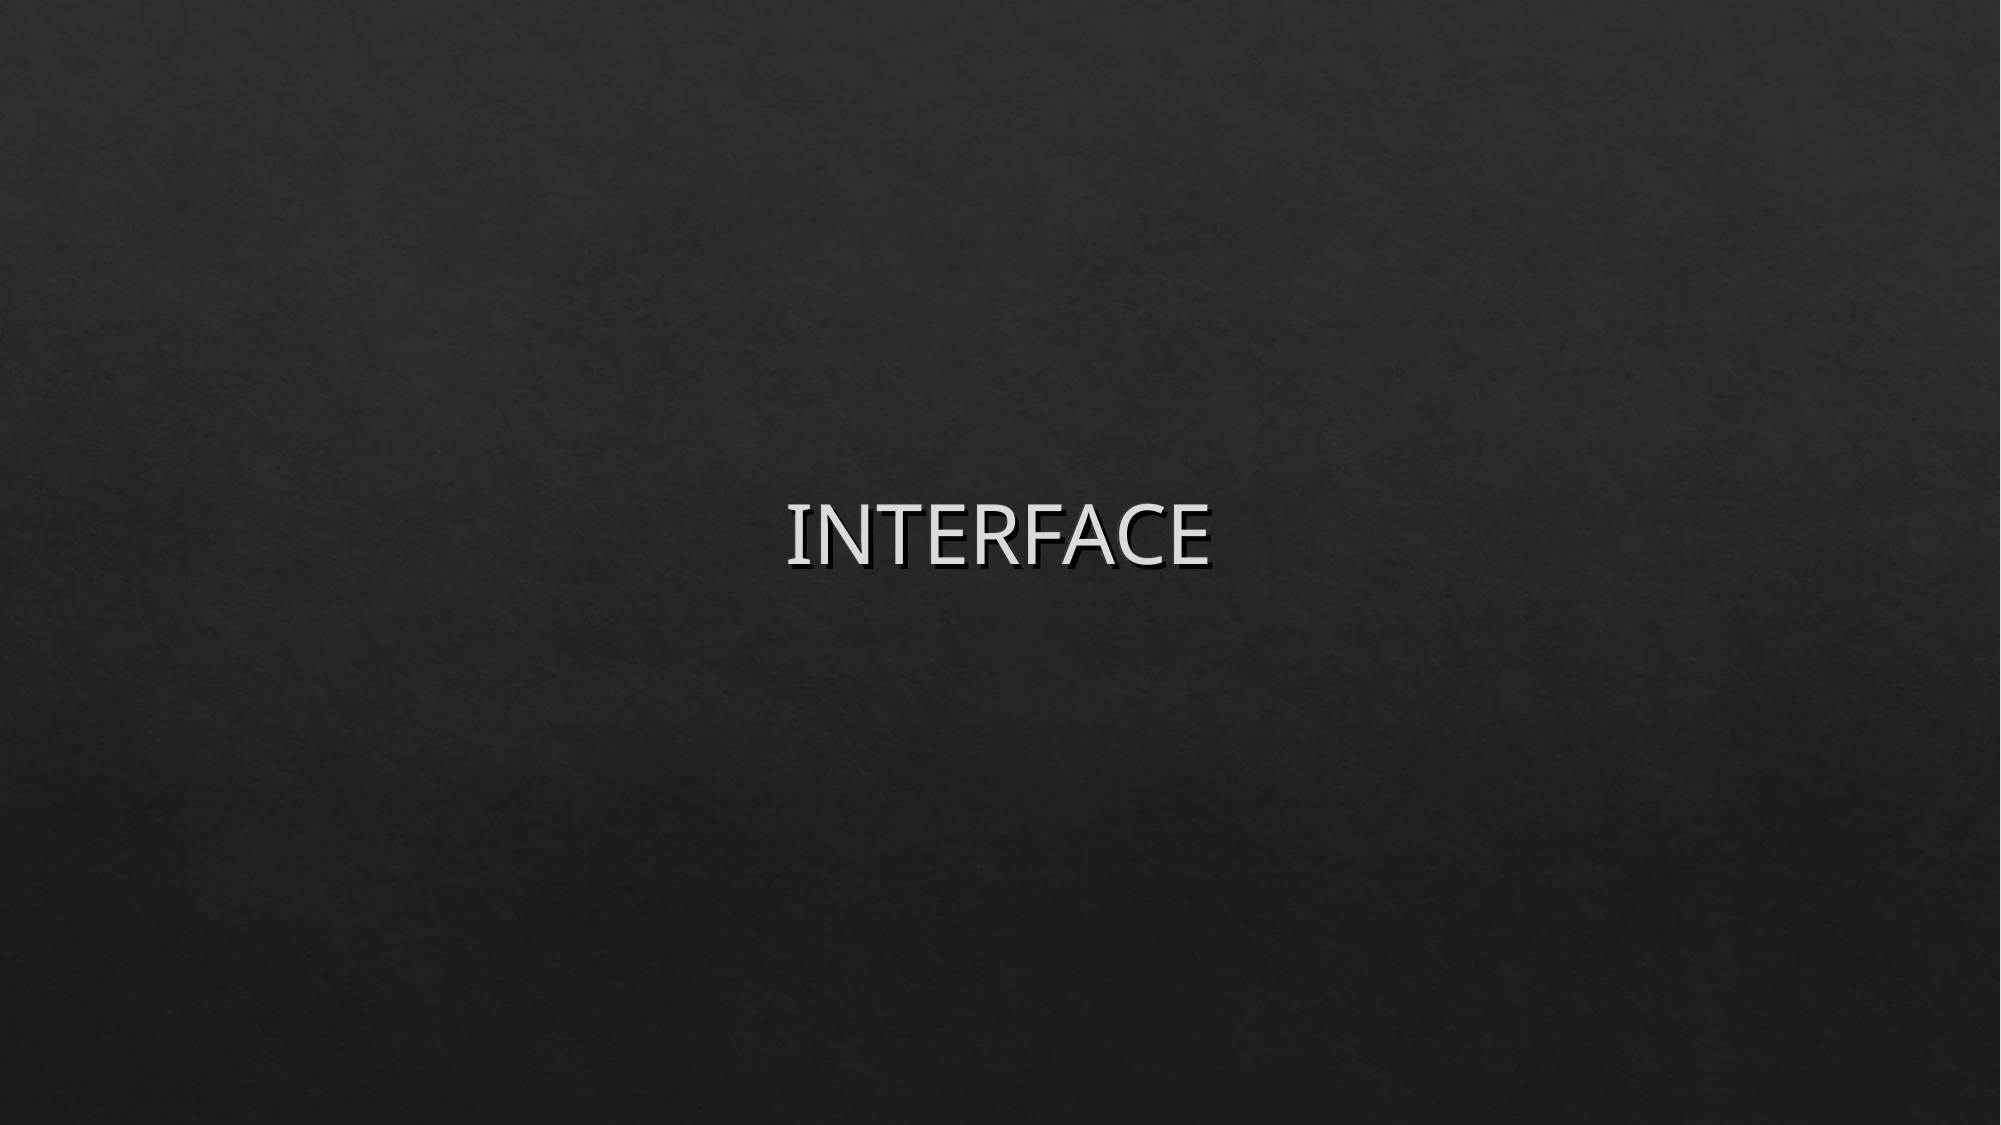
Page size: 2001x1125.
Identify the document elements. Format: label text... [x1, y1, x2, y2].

title INTERFACE [212, 288, 1786, 589]
